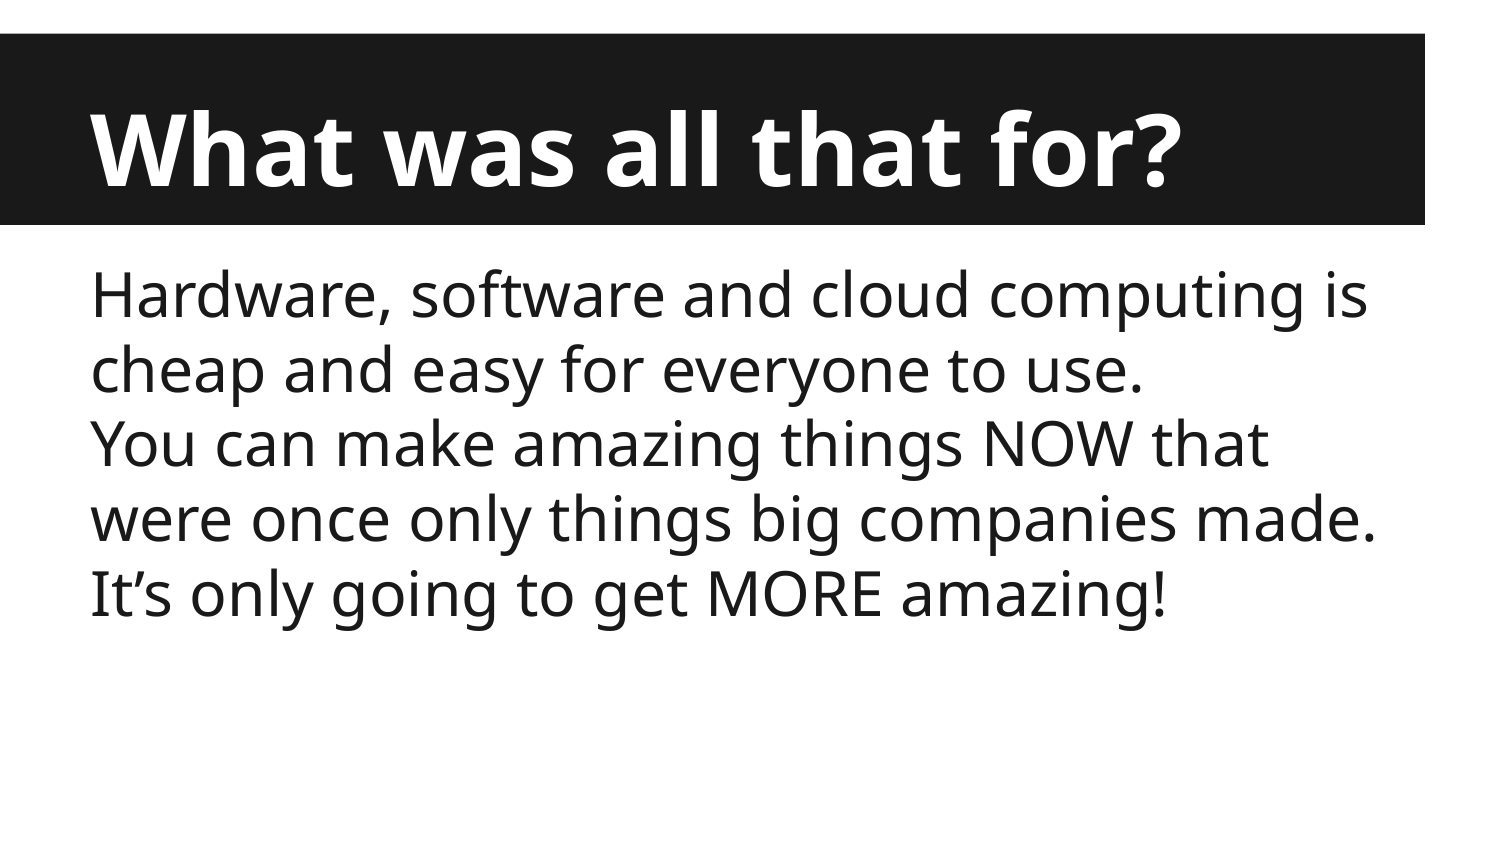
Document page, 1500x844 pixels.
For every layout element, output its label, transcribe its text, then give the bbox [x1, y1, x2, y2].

list Hardware, software and cloud computing is cheap and easy for everyone to use. You can make amazing things NOW that were once only things big companies made. It’s only going to get MORE amazing! [75, 239, 1425, 808]
title What was all that for? [75, 33, 1425, 221]
